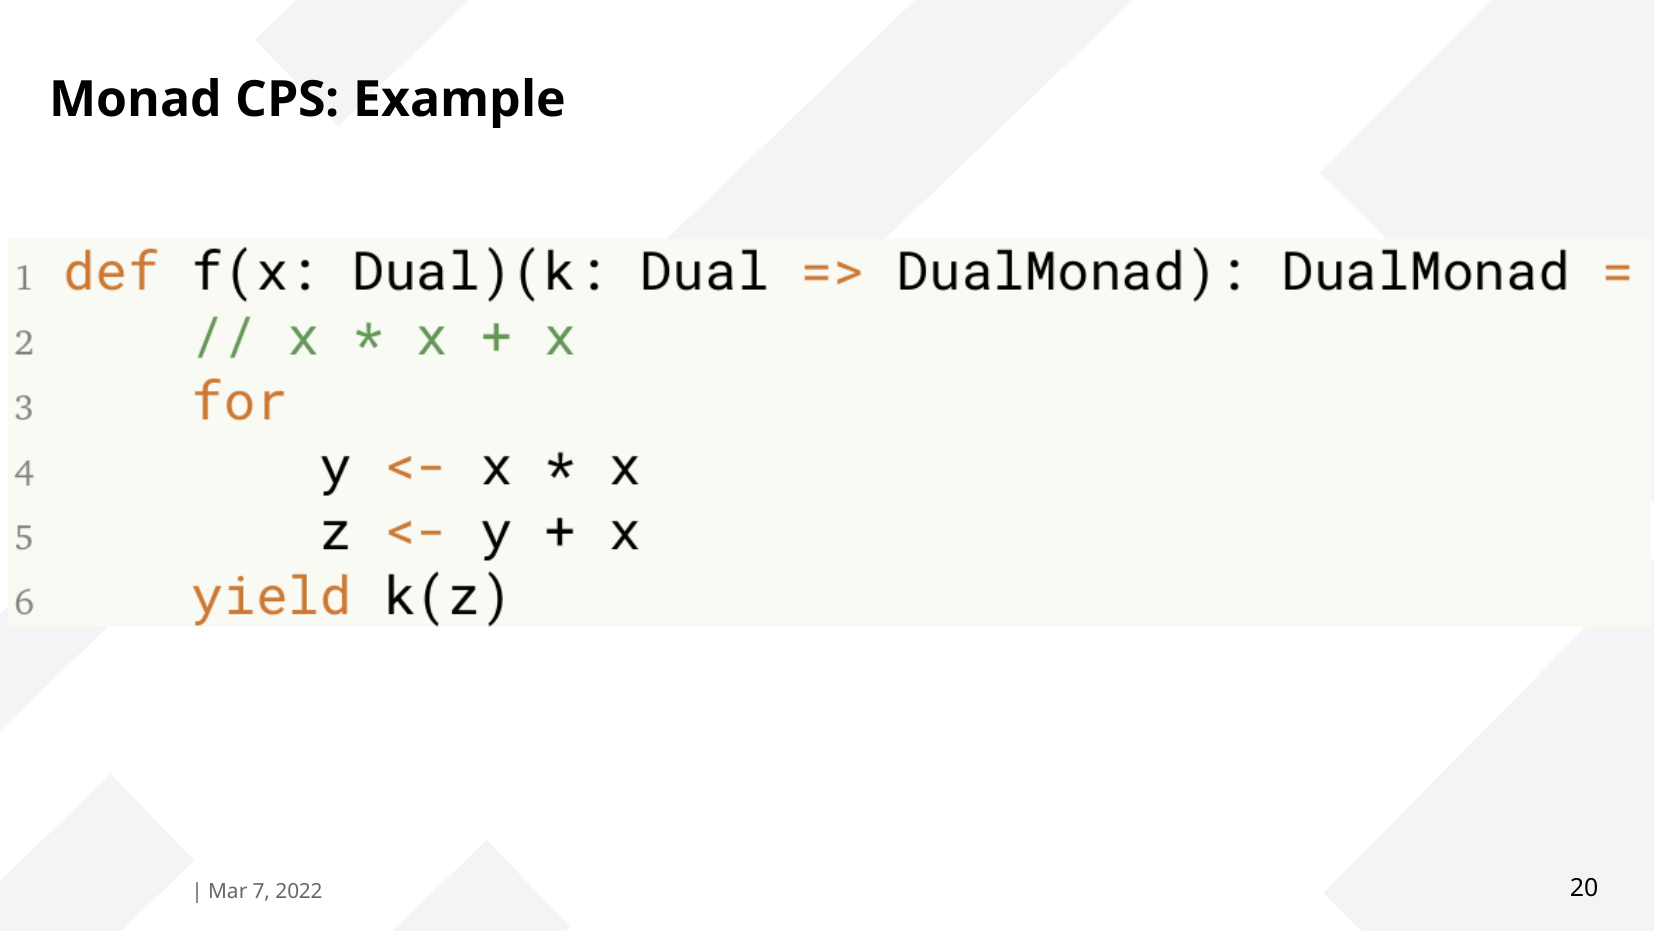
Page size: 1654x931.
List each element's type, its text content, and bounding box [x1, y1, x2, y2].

picture [8, 239, 1651, 627]
title Monad CPS: Example [49, 37, 1538, 158]
